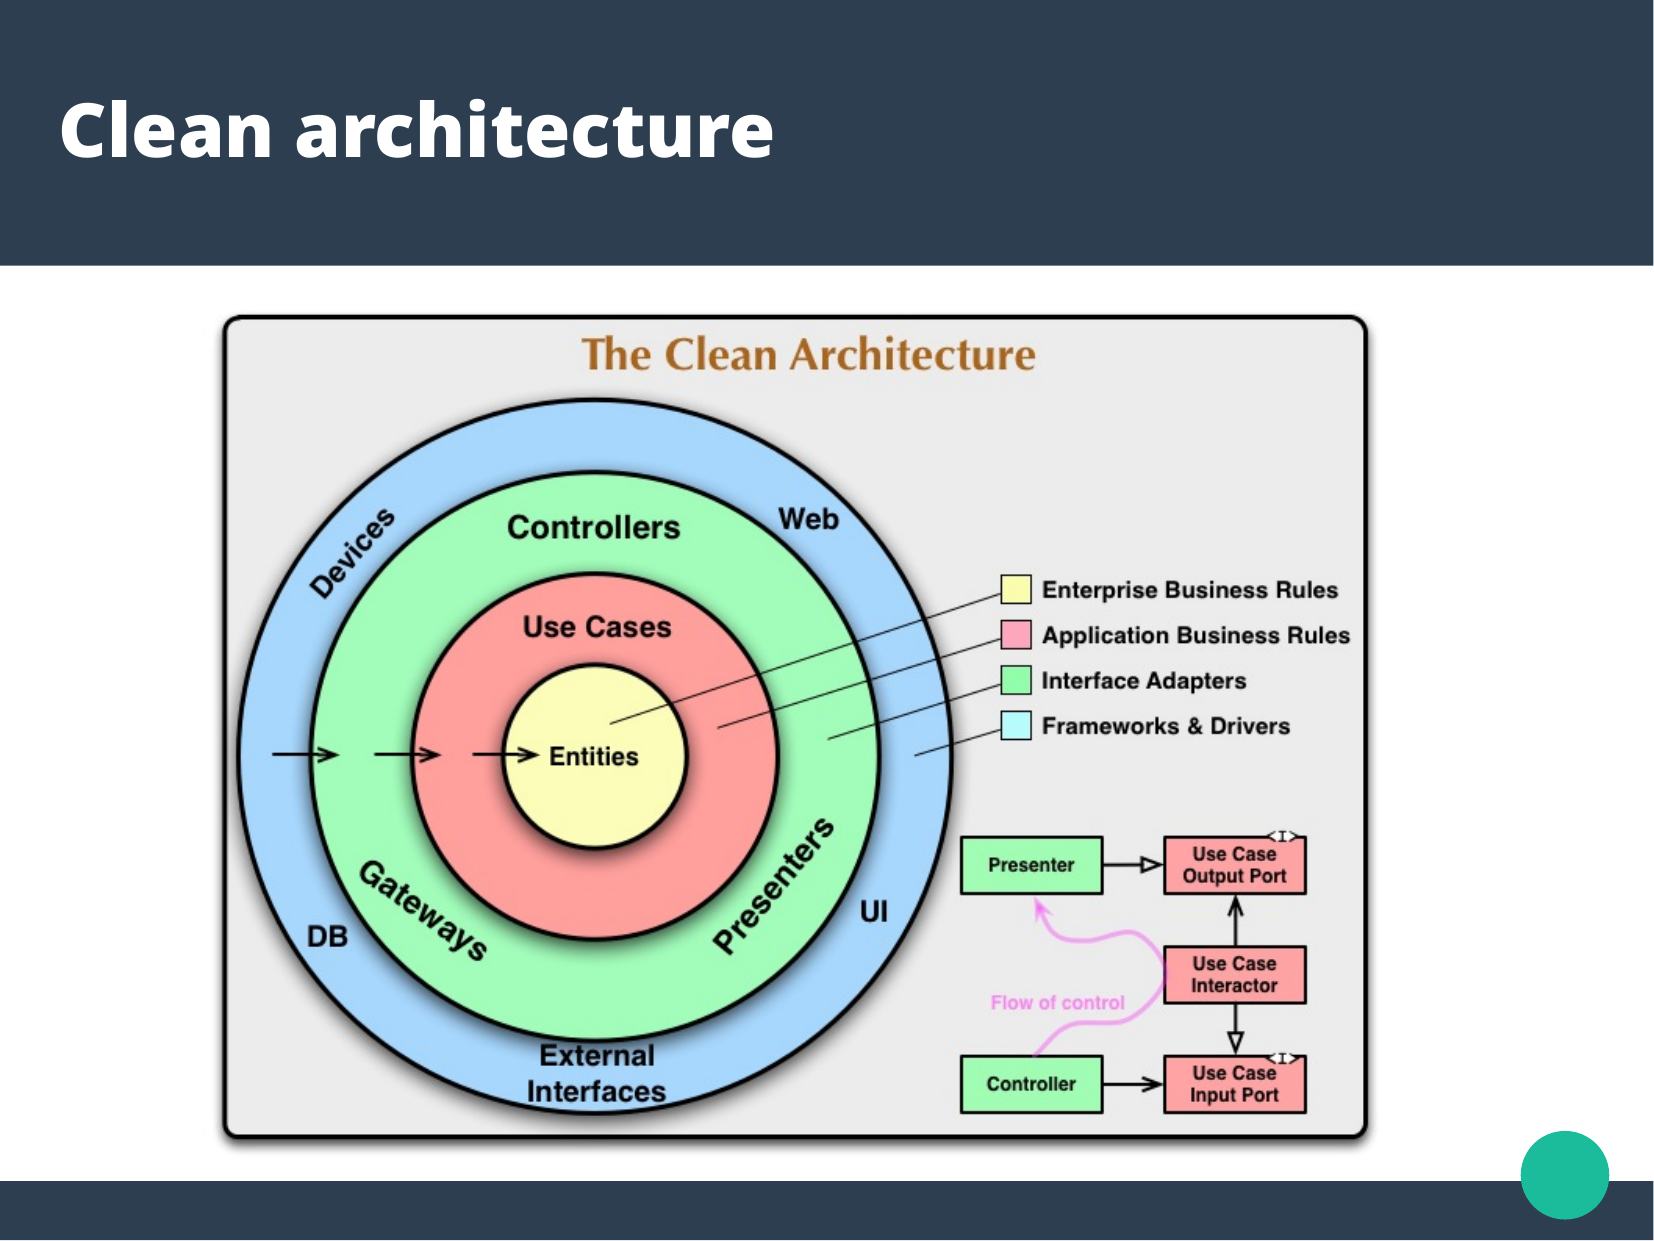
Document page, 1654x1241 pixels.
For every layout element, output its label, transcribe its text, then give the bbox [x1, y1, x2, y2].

title Clean architecture [59, 49, 1595, 207]
picture [191, 290, 1398, 1177]
